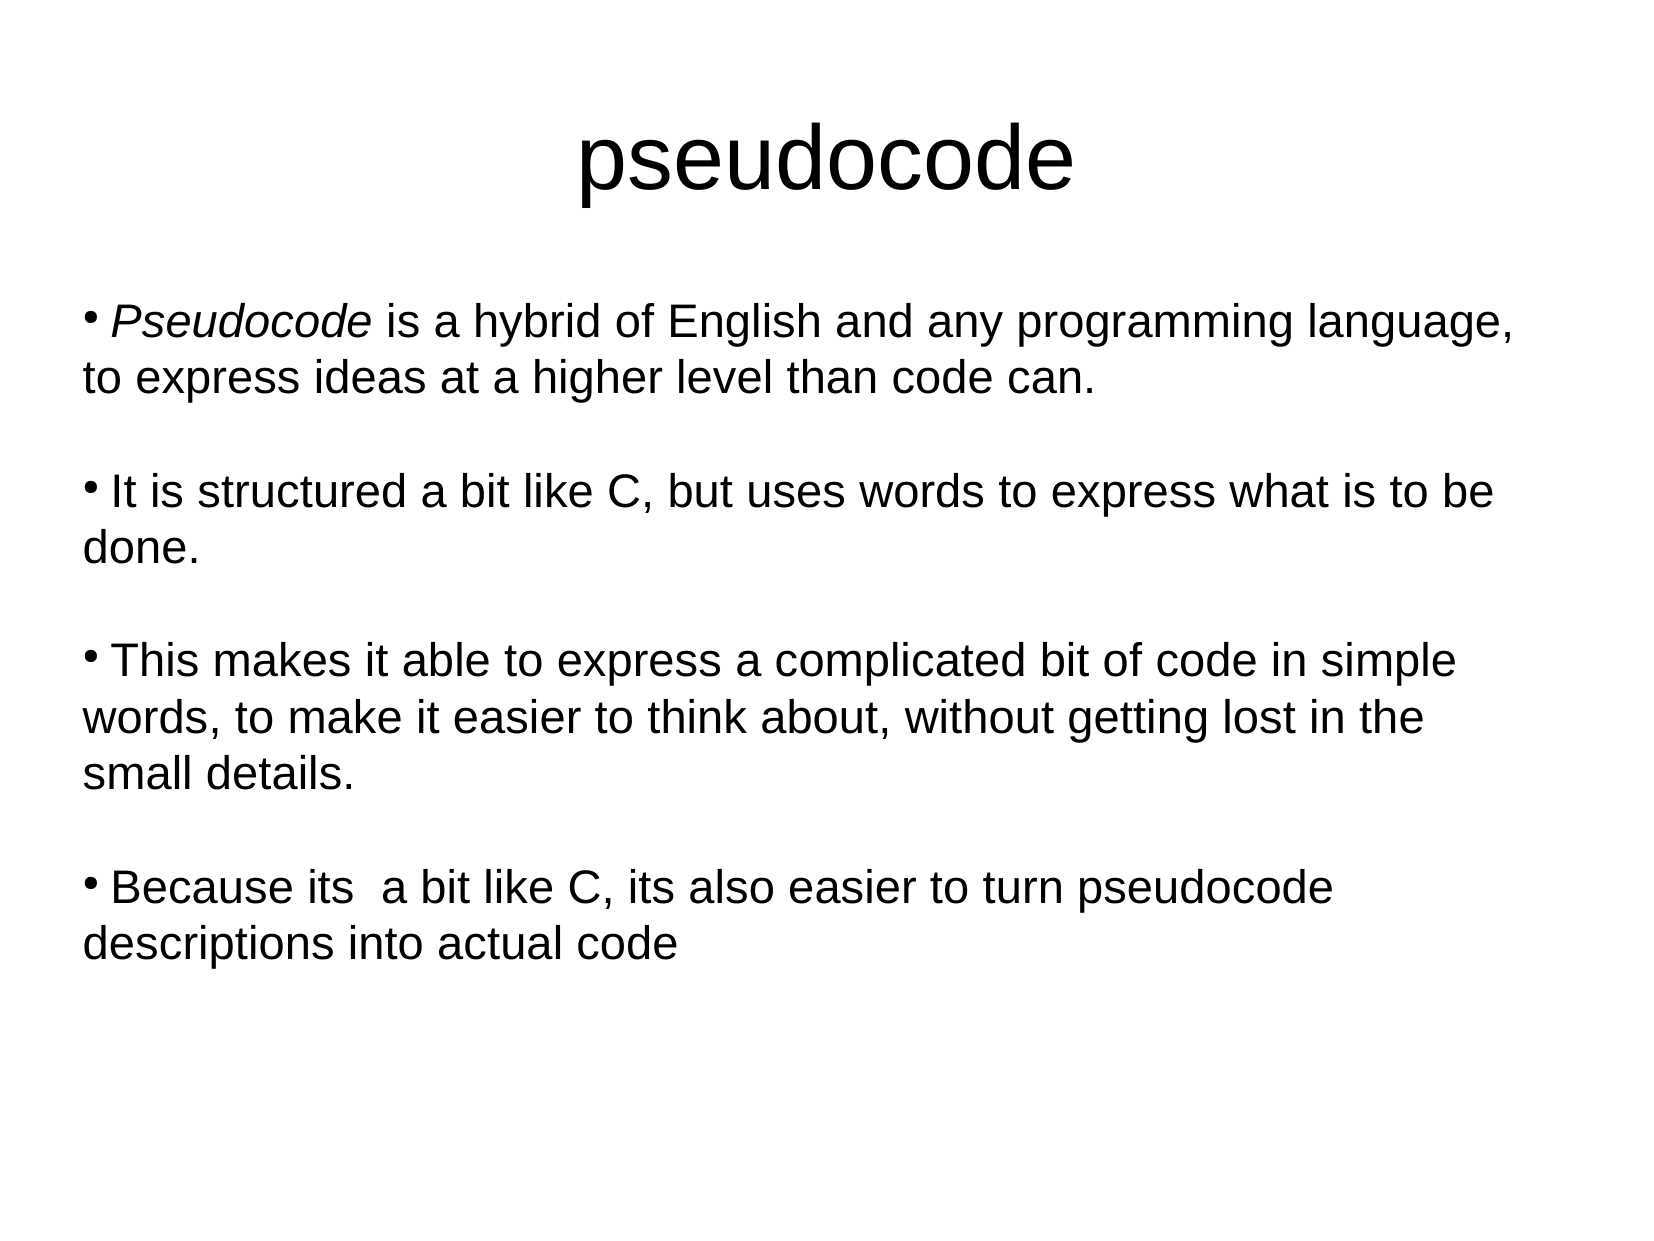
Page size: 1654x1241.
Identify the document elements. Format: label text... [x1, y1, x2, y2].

title pseudocode [82, 49, 1571, 257]
subtitle Pseudocode is a hybrid of English and any programming language, to express ideas at a higher level than code can. It is structured a bit like C, but uses words to express what is to be done. This makes it able to express a complicated bit of code in simple words, to make it easier to think about, without getting lost in the small details. Because its a bit like C, its also easier to turn pseudocode descriptions into actual code [82, 290, 1538, 1140]
